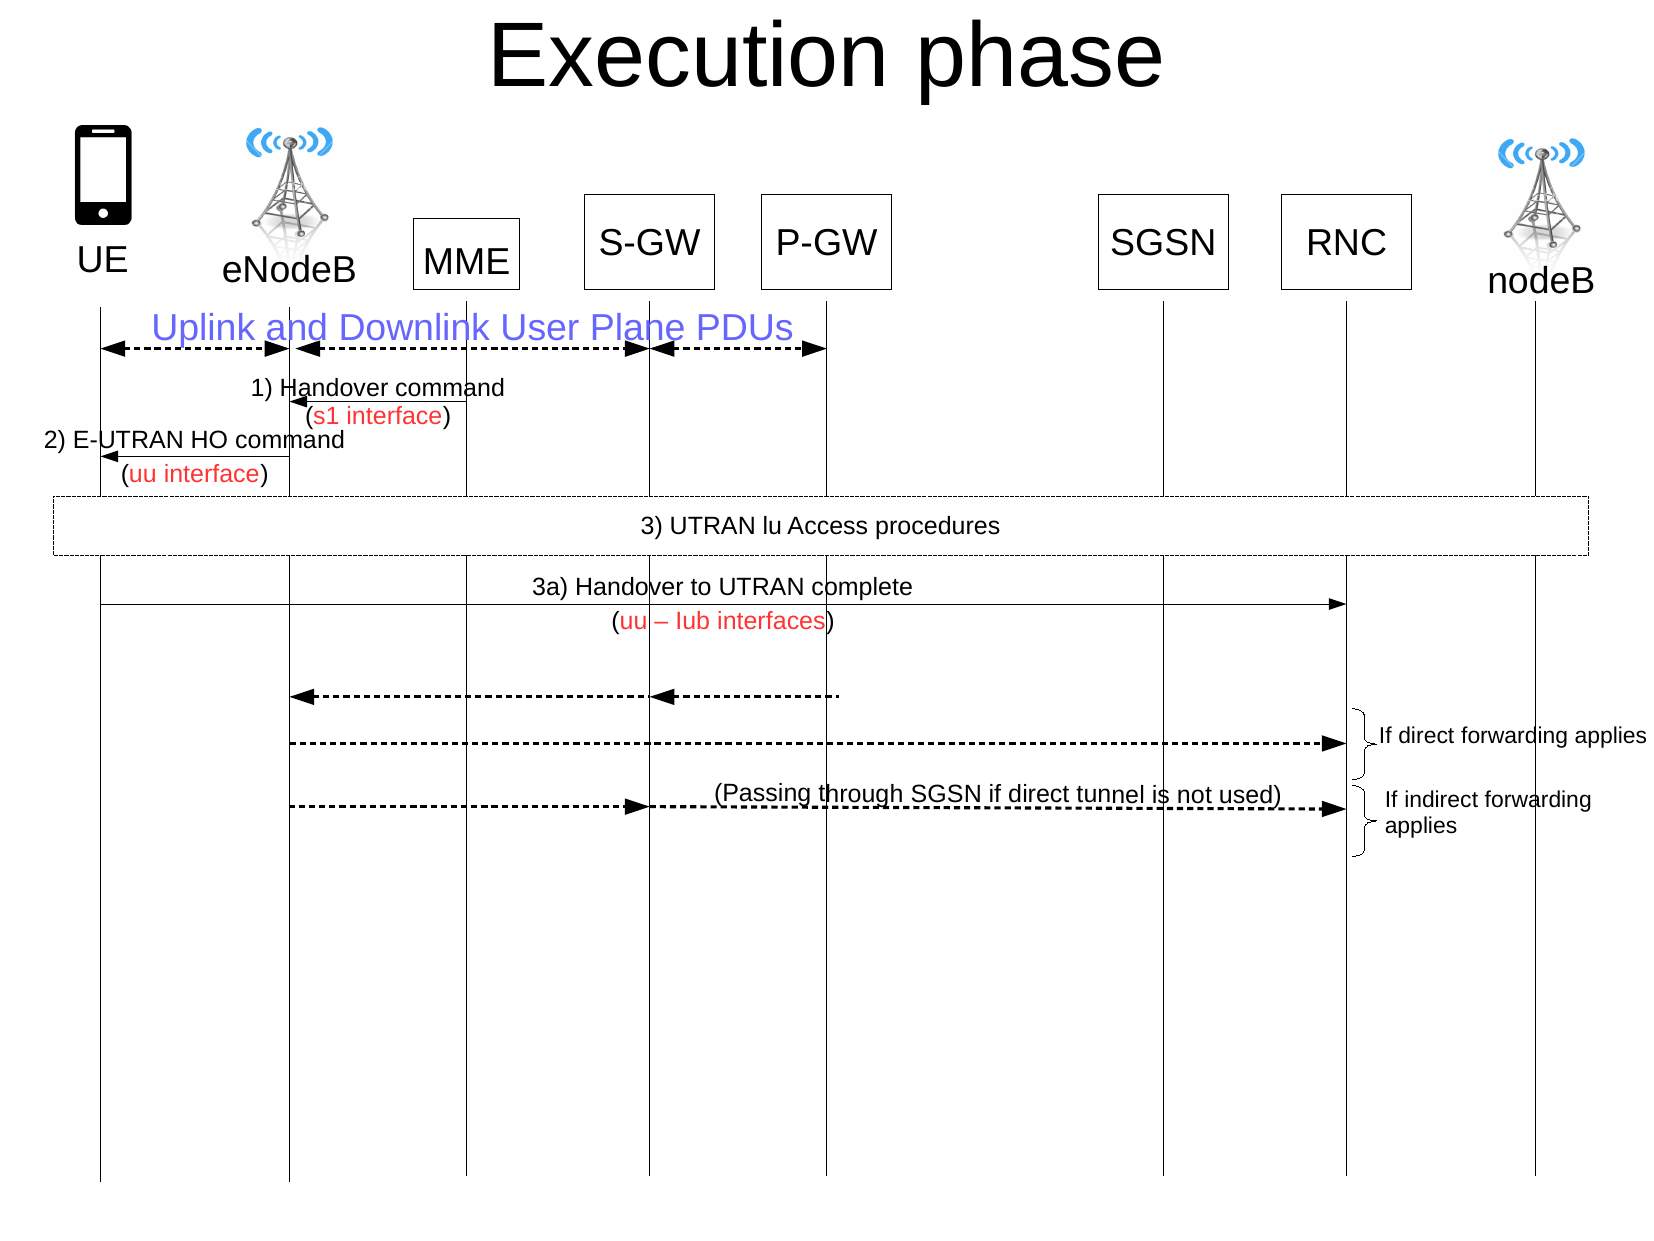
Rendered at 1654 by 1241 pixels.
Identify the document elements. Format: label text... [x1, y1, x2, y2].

text_box If indirect forwarding applies [1370, 779, 1654, 847]
text_box S-GW [584, 194, 715, 290]
text_box P-GW [761, 194, 892, 290]
text_box MME [413, 218, 520, 290]
text_box If direct forwarding applies [1364, 715, 1654, 757]
text_box 3) UTRAN lu Access procedures [53, 496, 1589, 556]
title Execution phase [82, 2, 1571, 106]
text_box SGSN [1098, 194, 1229, 290]
picture [218, 111, 361, 261]
picture [53, 125, 153, 225]
picture [1470, 122, 1613, 272]
text_box RNC [1281, 194, 1412, 290]
